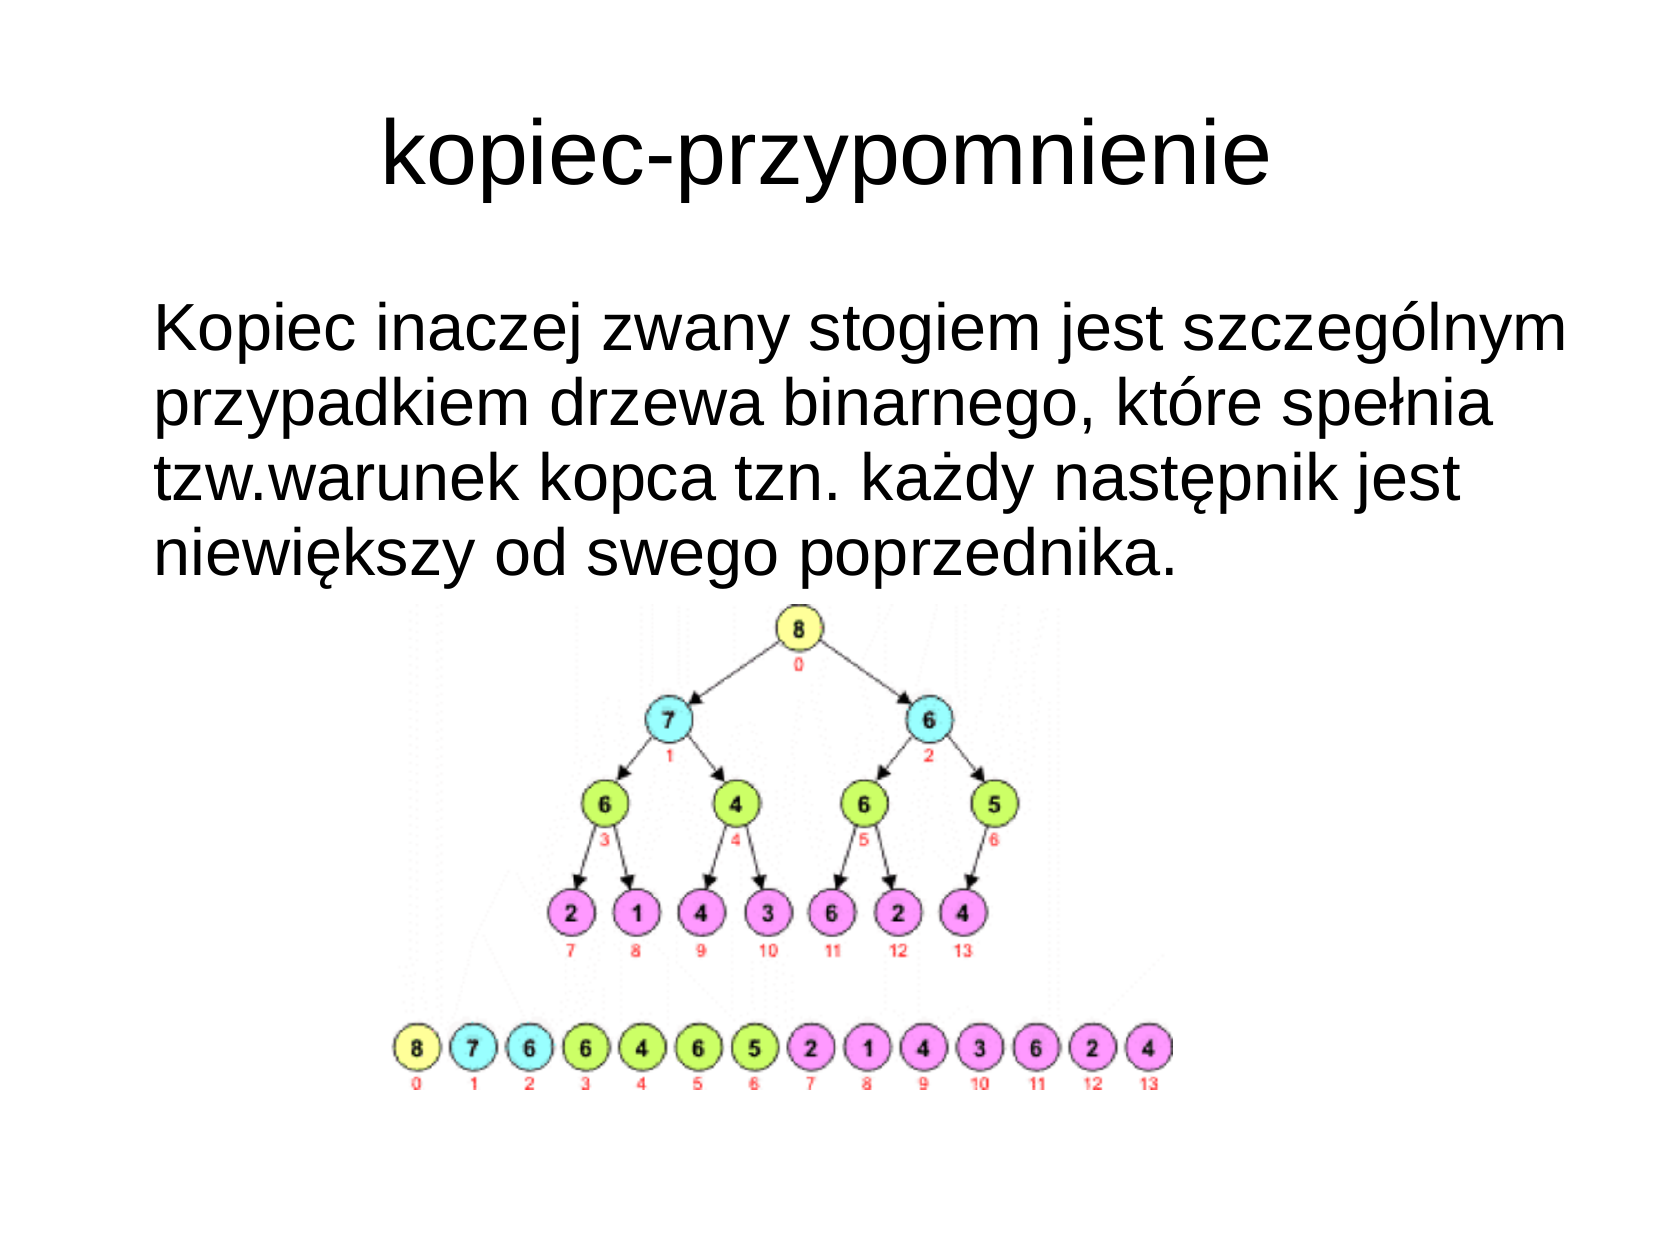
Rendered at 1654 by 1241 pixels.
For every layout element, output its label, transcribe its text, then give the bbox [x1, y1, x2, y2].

title kopiec-przypomnienie [82, 49, 1571, 257]
picture [376, 593, 1182, 1109]
list Kopiec inaczej zwany stogiem jest szczególnym przypadkiem drzewa binarnego, które spełnia tzw.warunek kopca tzn. każdy następnik jest niewiększy od swego poprzednika. [82, 290, 1571, 1109]
